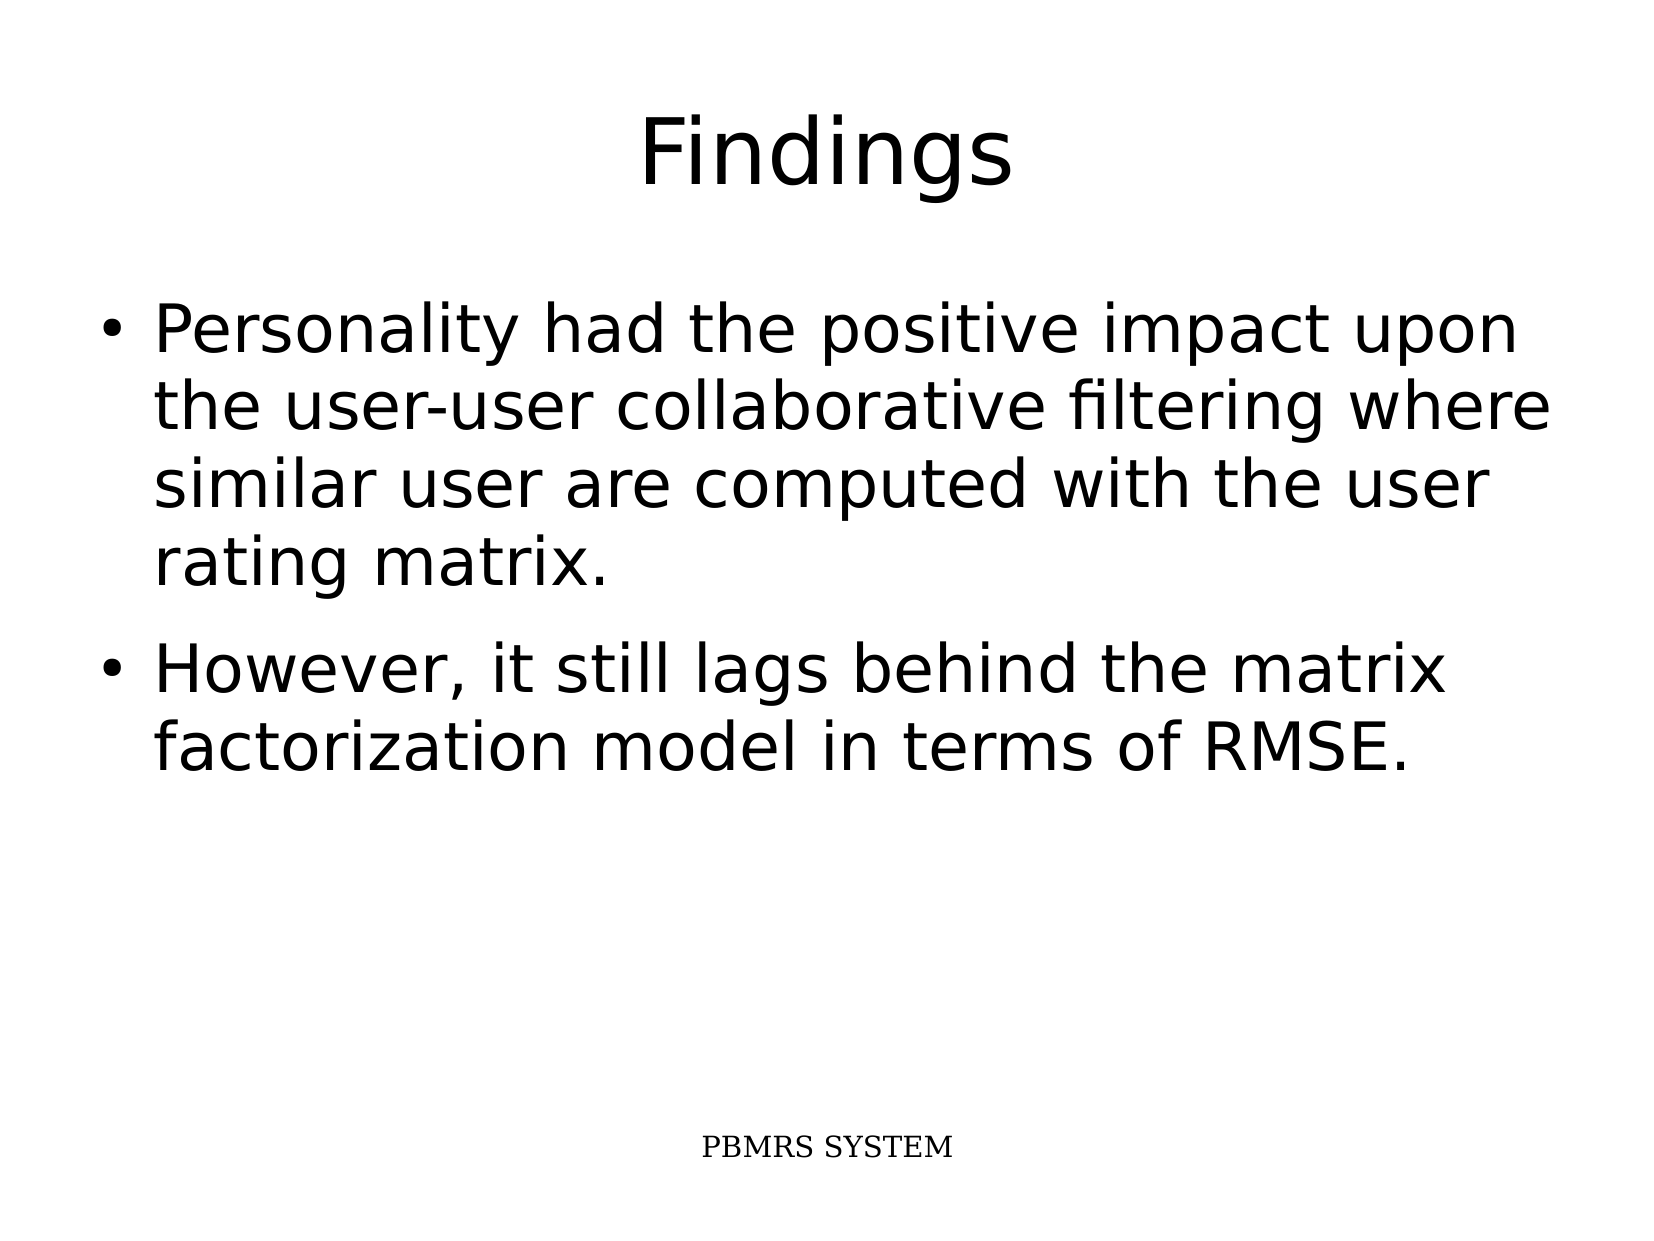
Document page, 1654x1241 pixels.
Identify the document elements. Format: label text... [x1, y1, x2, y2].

list Personality had the positive impact upon the user-user collaborative filtering where similar user are computed with the user rating matrix. However, it still lags behind the matrix factorization model in terms of RMSE. [82, 290, 1571, 1010]
title Findings [82, 49, 1571, 257]
